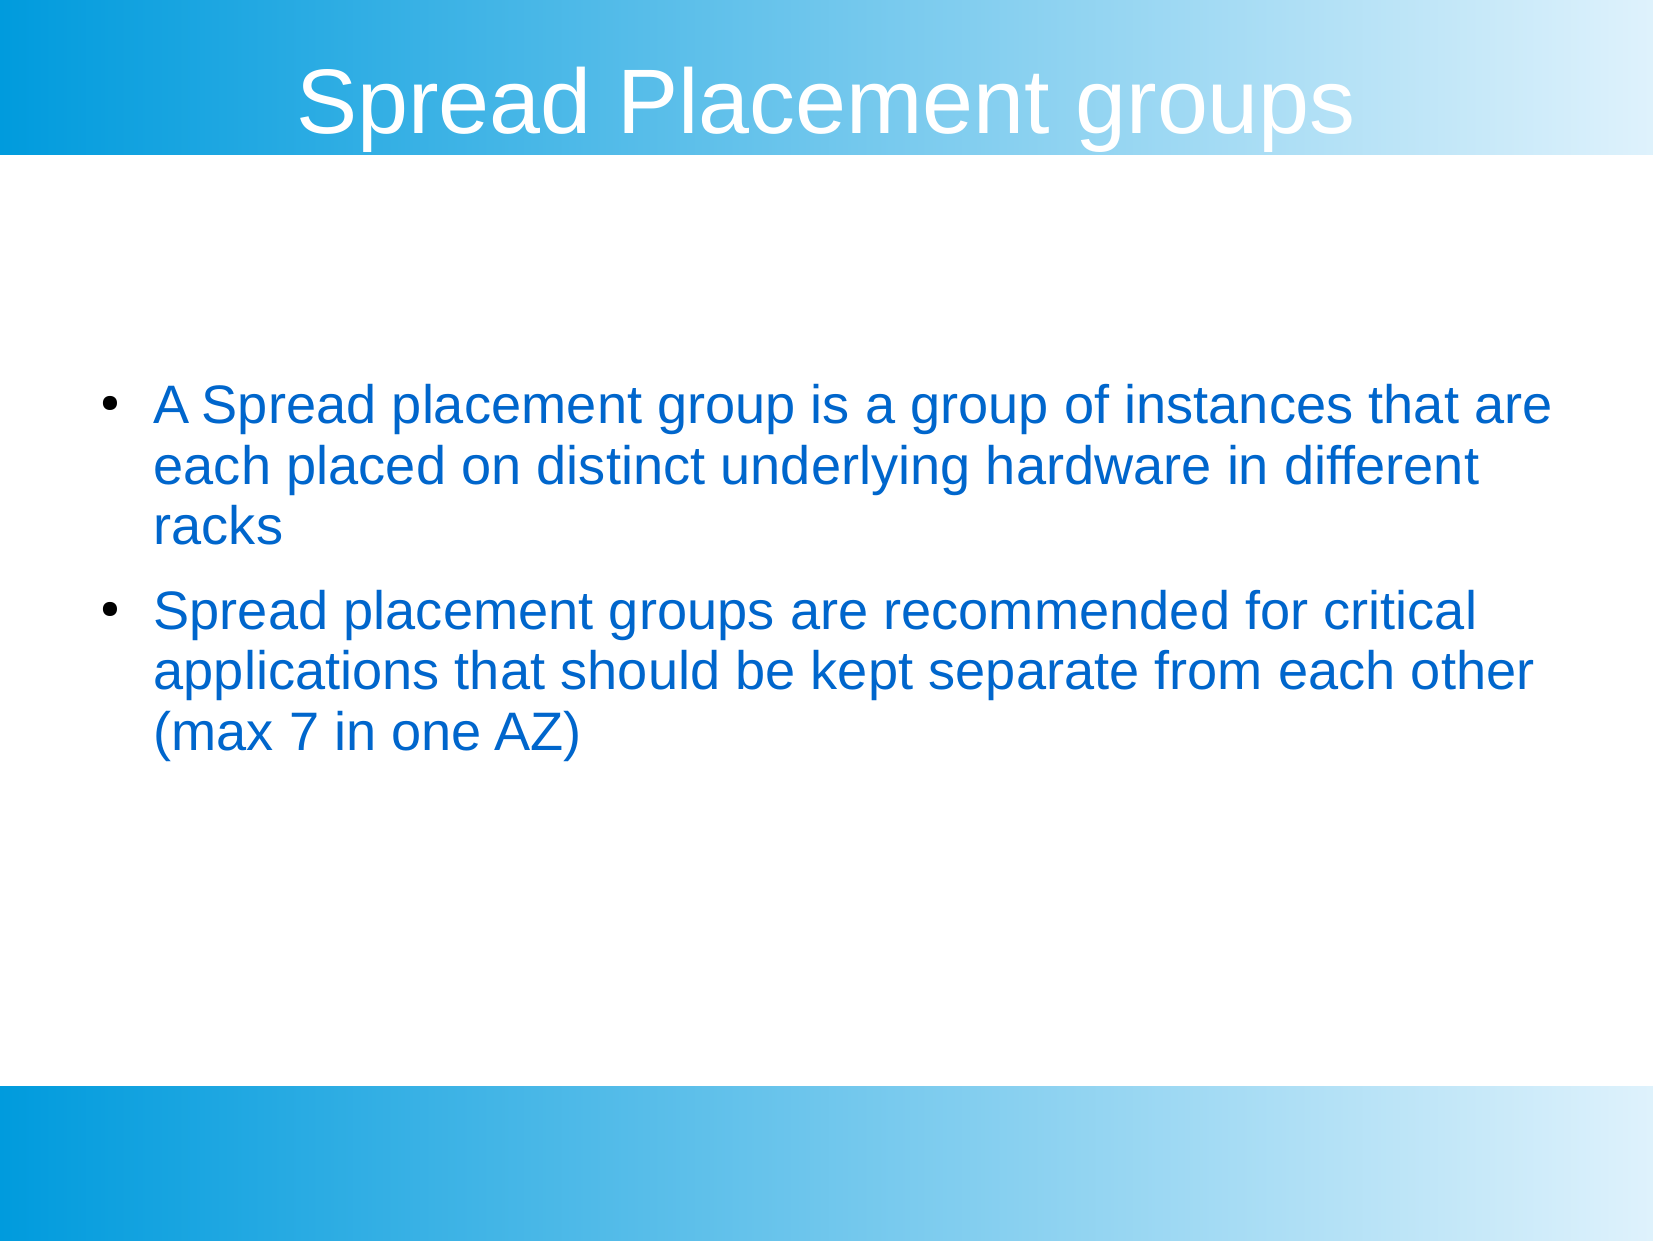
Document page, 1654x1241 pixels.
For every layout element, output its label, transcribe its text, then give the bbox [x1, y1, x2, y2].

list A Spread placement group is a group of instances that are each placed on distinct underlying hardware in different racks Spread placement groups are recommended for critical applications that should be kept separate from each other (max 7 in one AZ) [82, 290, 1571, 1010]
title Spread Placement groups [82, 49, 1571, 155]
